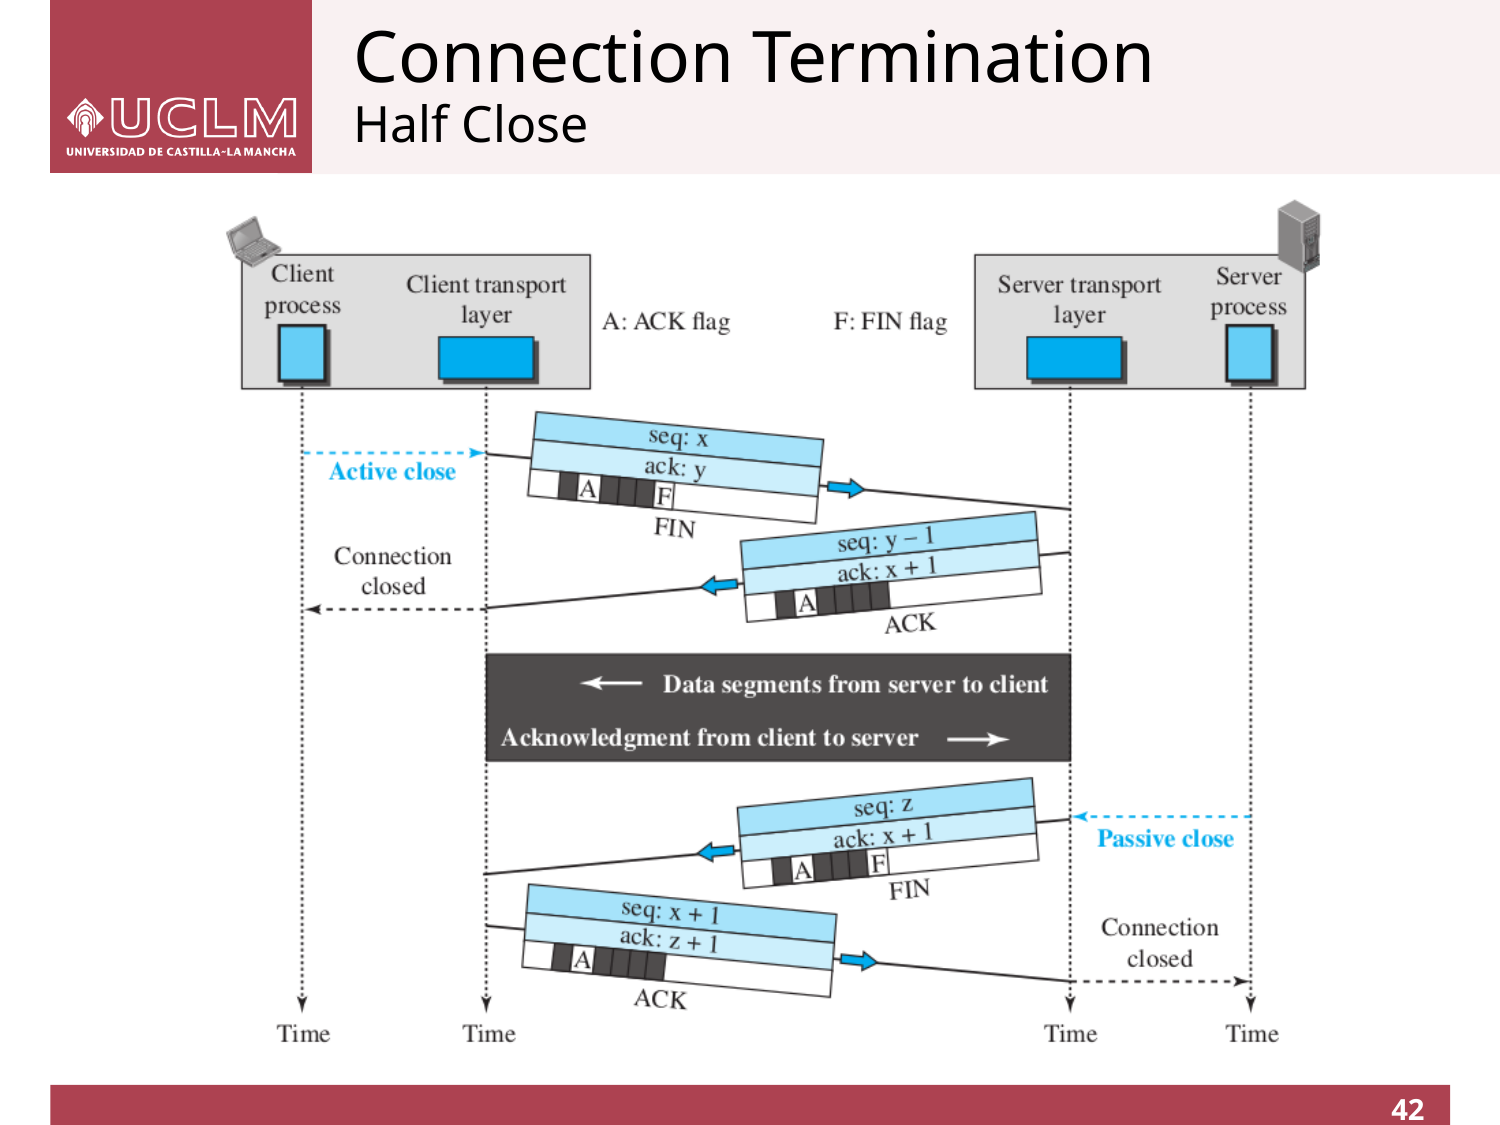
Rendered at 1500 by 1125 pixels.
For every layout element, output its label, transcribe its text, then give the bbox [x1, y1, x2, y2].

picture [206, 189, 1335, 1068]
title Connection Termination Half Close [353, 6, 1425, 168]
picture [50, 0, 312, 173]
